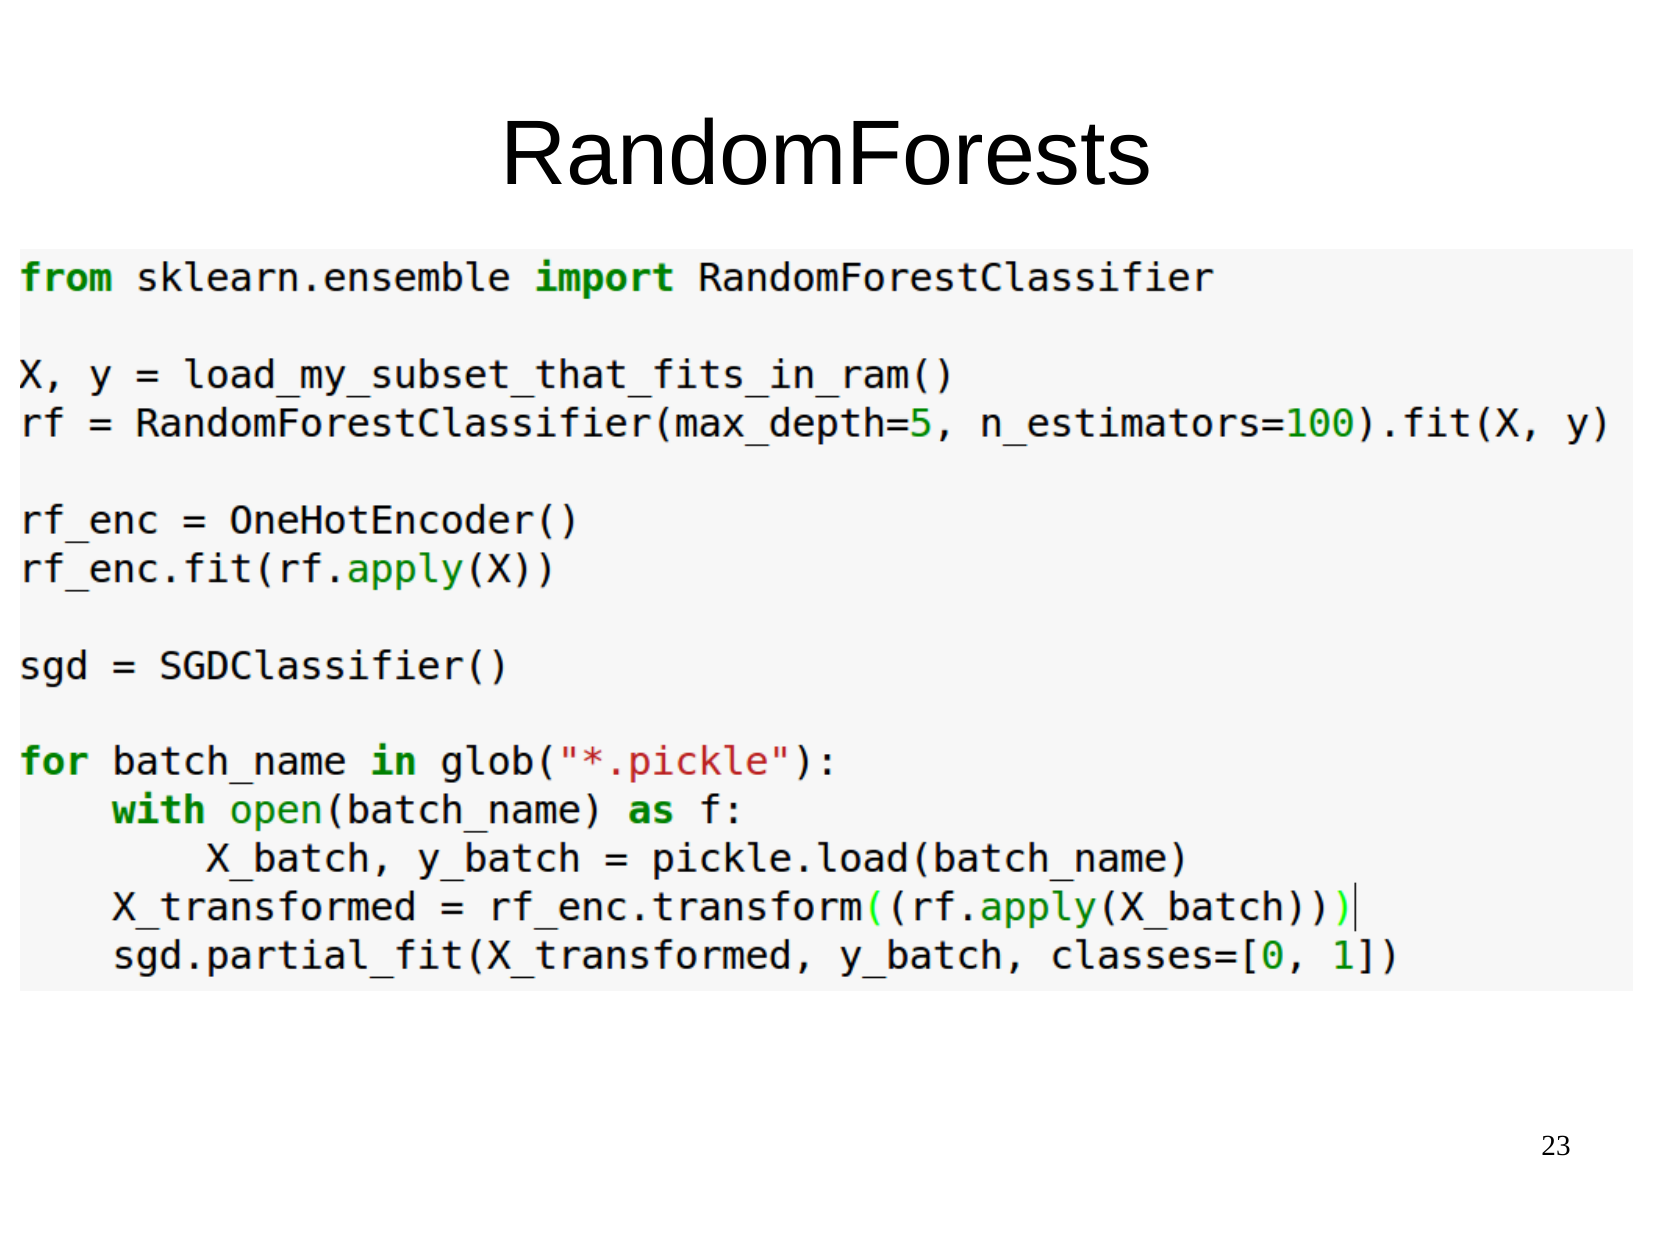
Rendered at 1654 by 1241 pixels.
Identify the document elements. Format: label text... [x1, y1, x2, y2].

picture [20, 249, 1633, 991]
title RandomForests [82, 49, 1571, 249]
